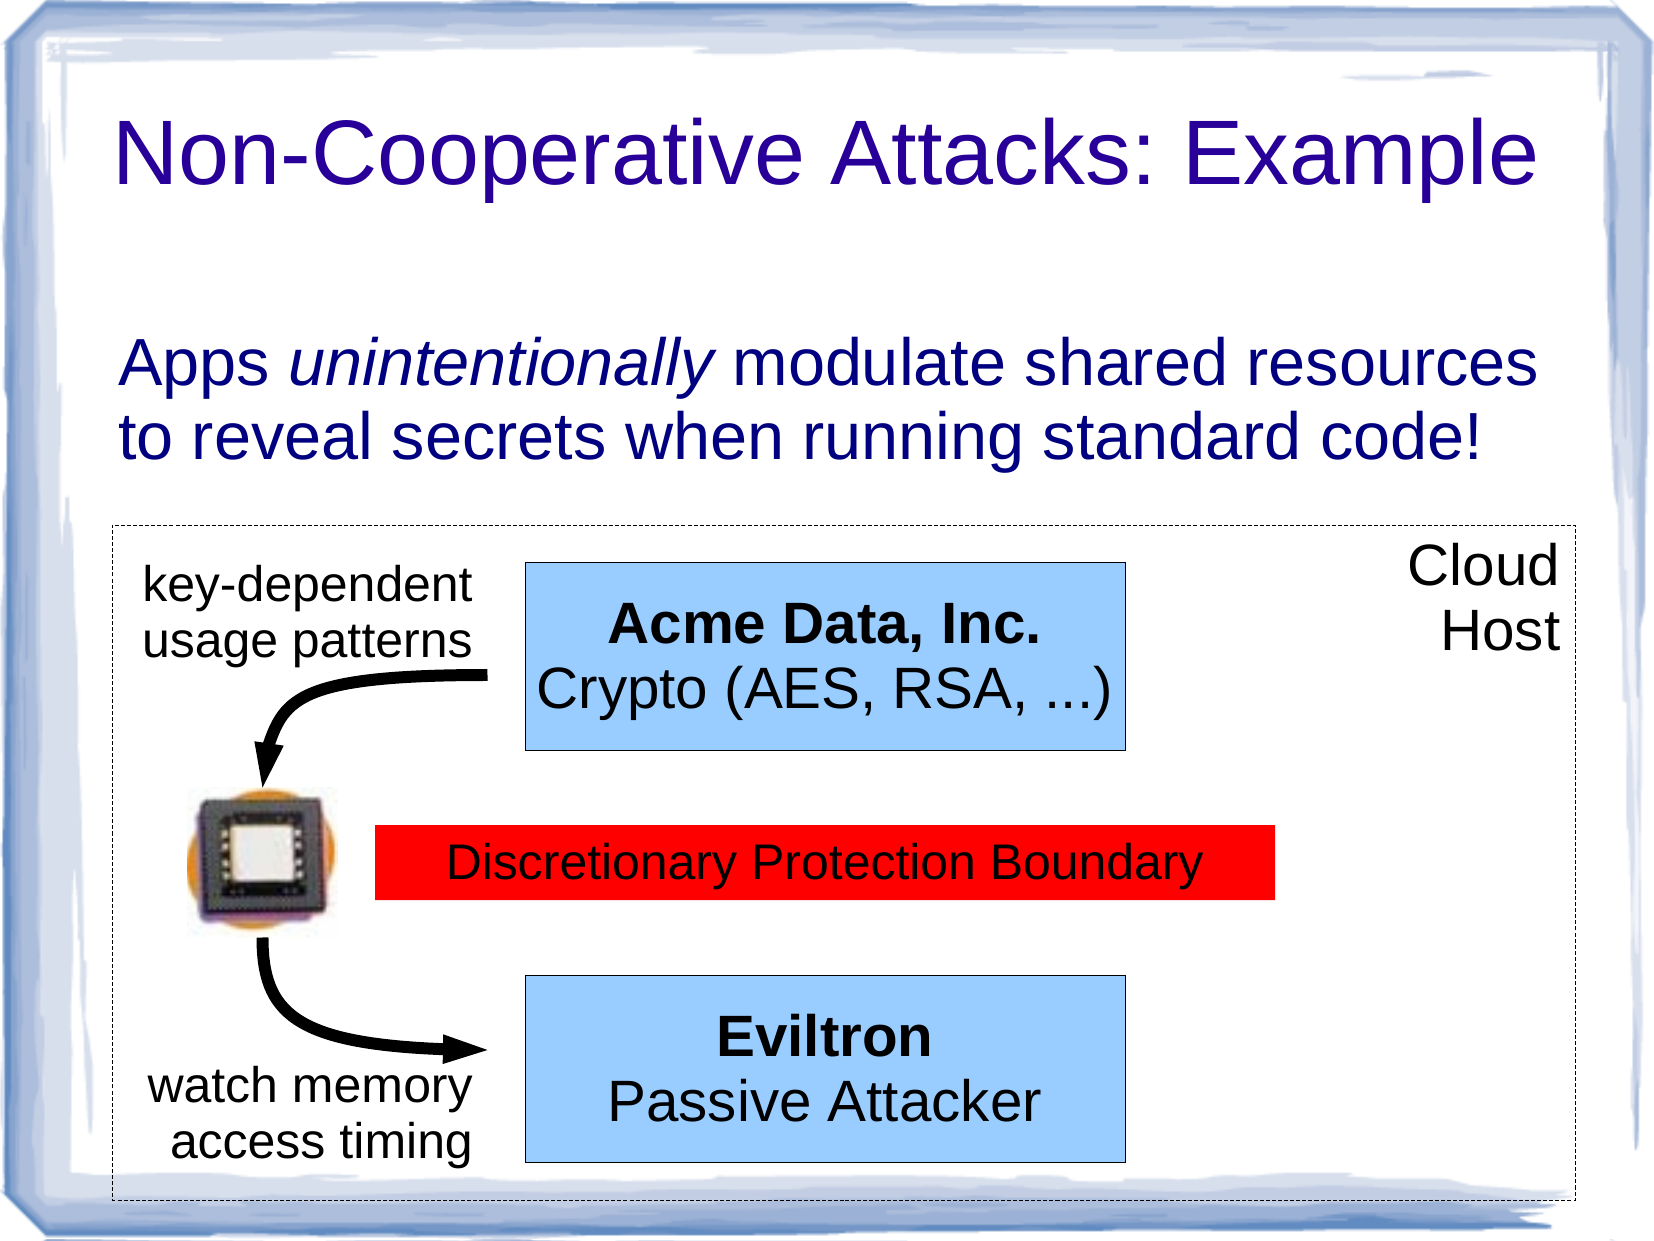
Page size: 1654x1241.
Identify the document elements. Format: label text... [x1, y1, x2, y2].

title Non-Cooperative Attacks: Example [82, 49, 1571, 257]
text_box Cloud Host [1200, 525, 1576, 670]
list Apps unintentionally modulate shared resources to reveal secrets when running standard code! [118, 324, 1571, 488]
text_box Discretionary Protection Boundary [375, 825, 1276, 901]
text_box Eviltron Passive Attacker [525, 975, 1126, 1163]
text_box watch memory access timing [112, 1050, 488, 1177]
picture [0, 0, 1654, 1241]
text_box Acme Data, Inc. Crypto (AES, RSA, ...) [525, 562, 1126, 751]
text_box key-dependent usage patterns [112, 548, 488, 676]
